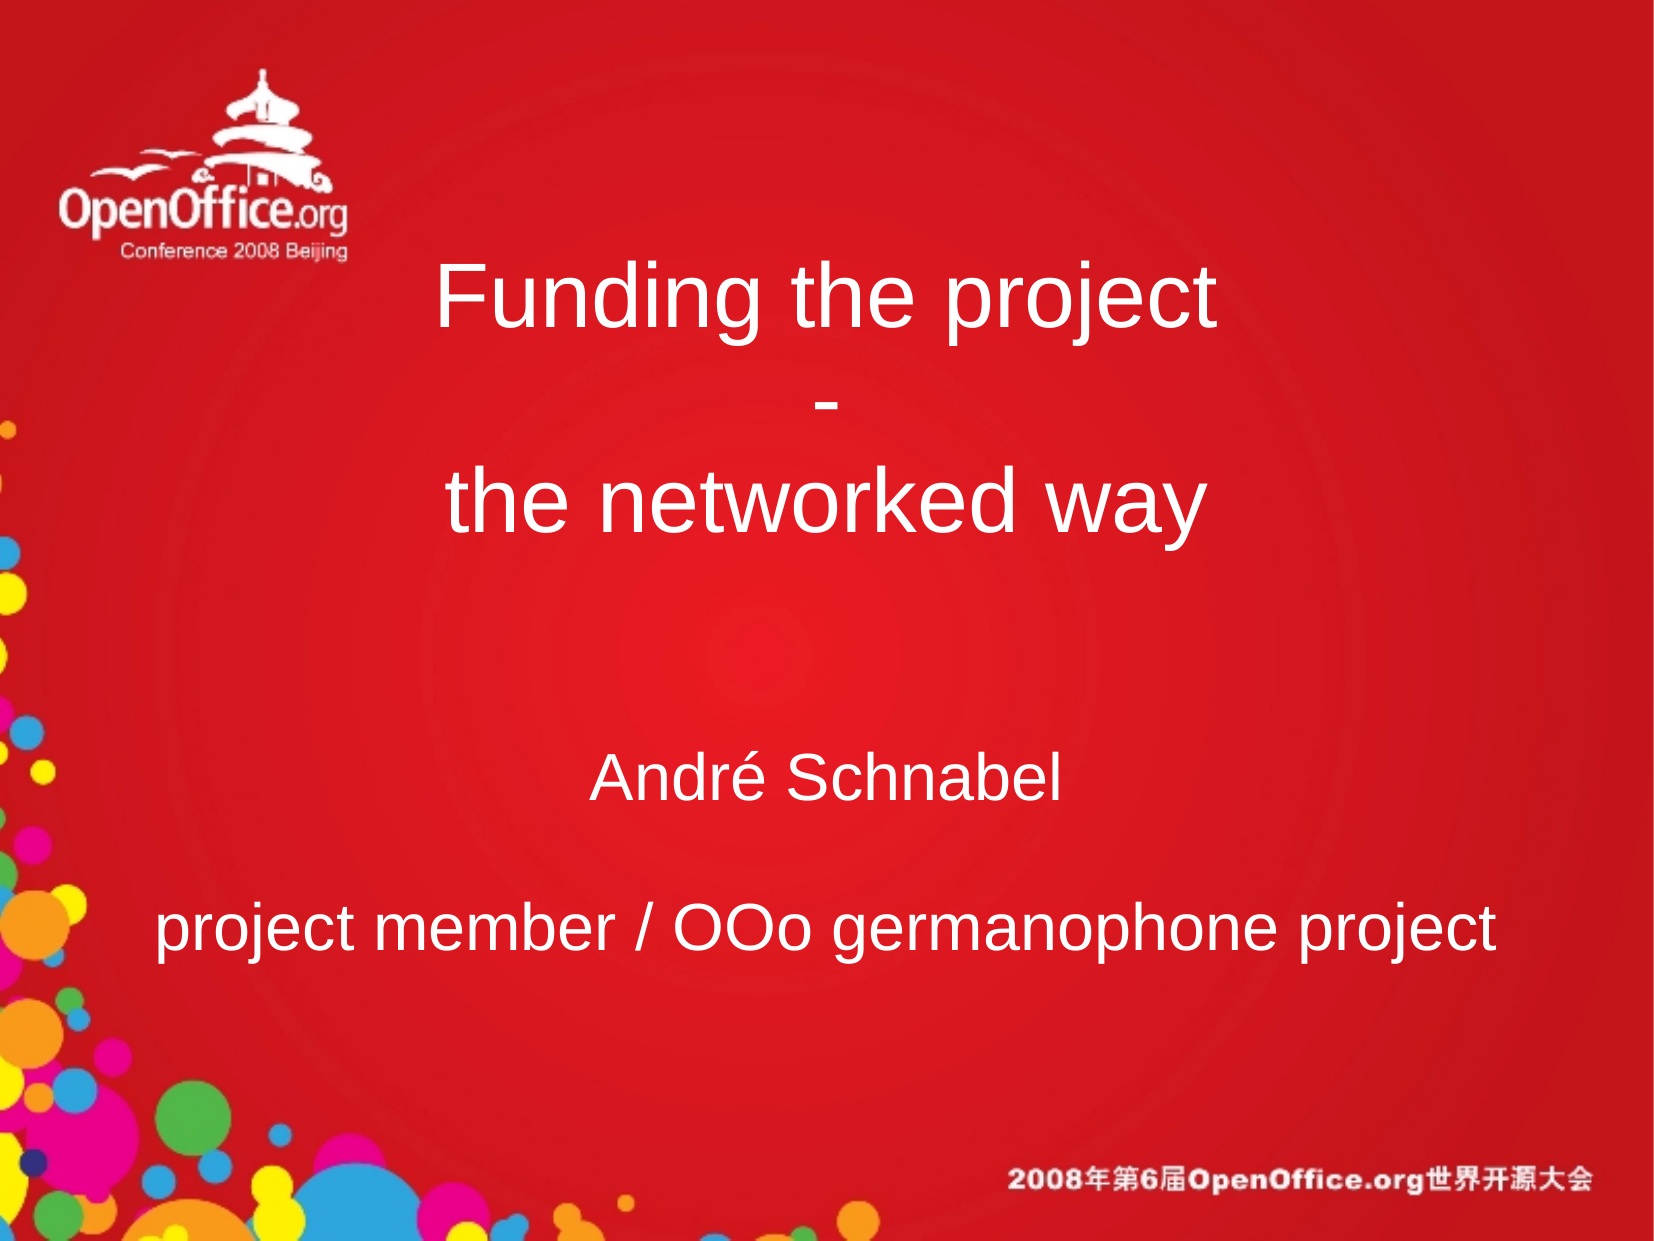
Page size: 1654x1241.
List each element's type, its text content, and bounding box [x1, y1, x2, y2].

title Funding the project - the networked way [82, 244, 1571, 535]
picture [0, 0, 1654, 1241]
subtitle André Schnabel project member / OOo germanophone project [82, 535, 1571, 1094]
